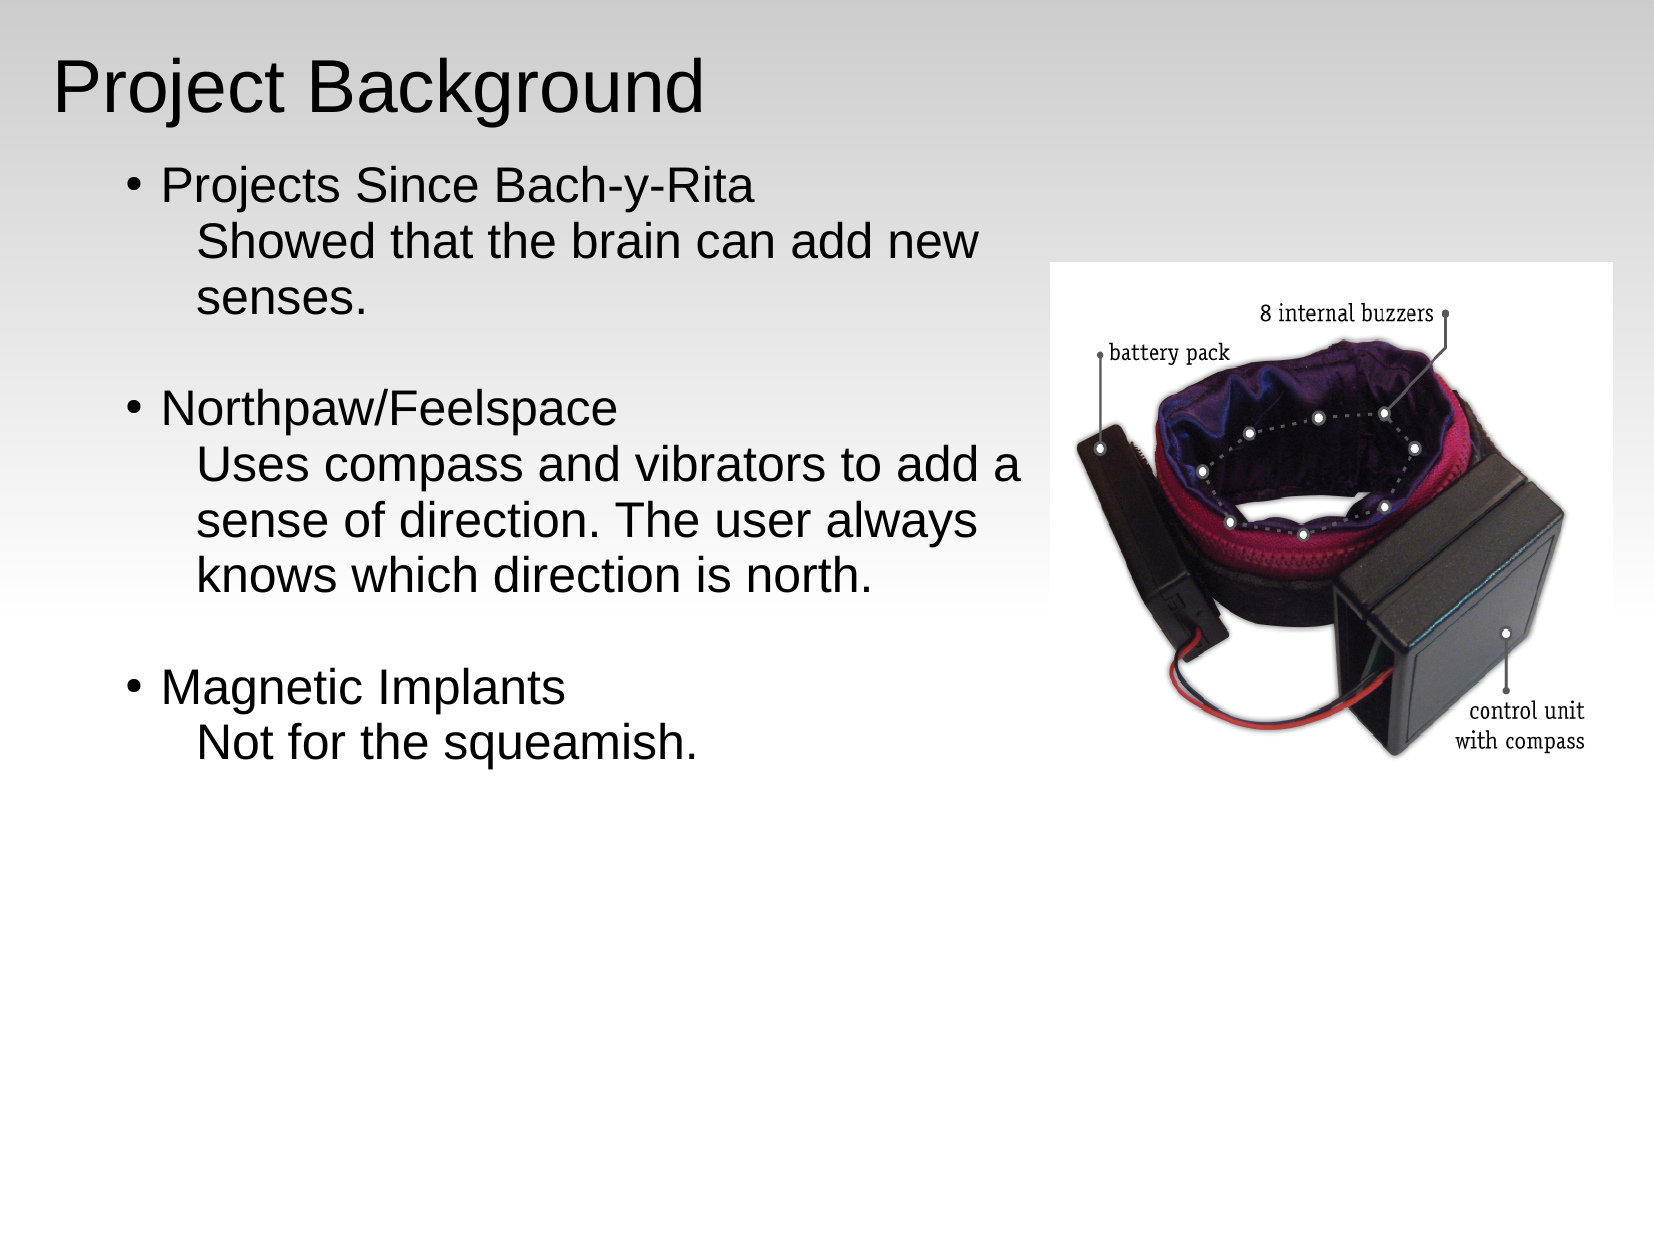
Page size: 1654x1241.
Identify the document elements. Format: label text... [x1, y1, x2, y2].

text_box Project Background [37, 37, 723, 137]
text_box Projects Since Bach-y-Rita Showed that the brain can add new senses. Northpaw/Feelspace Uses compass and vibrators to add a sense of direction. The user always knows which direction is north. Magnetic Implants Not for the squeamish. [75, 150, 1126, 1163]
picture [1050, 262, 1613, 788]
